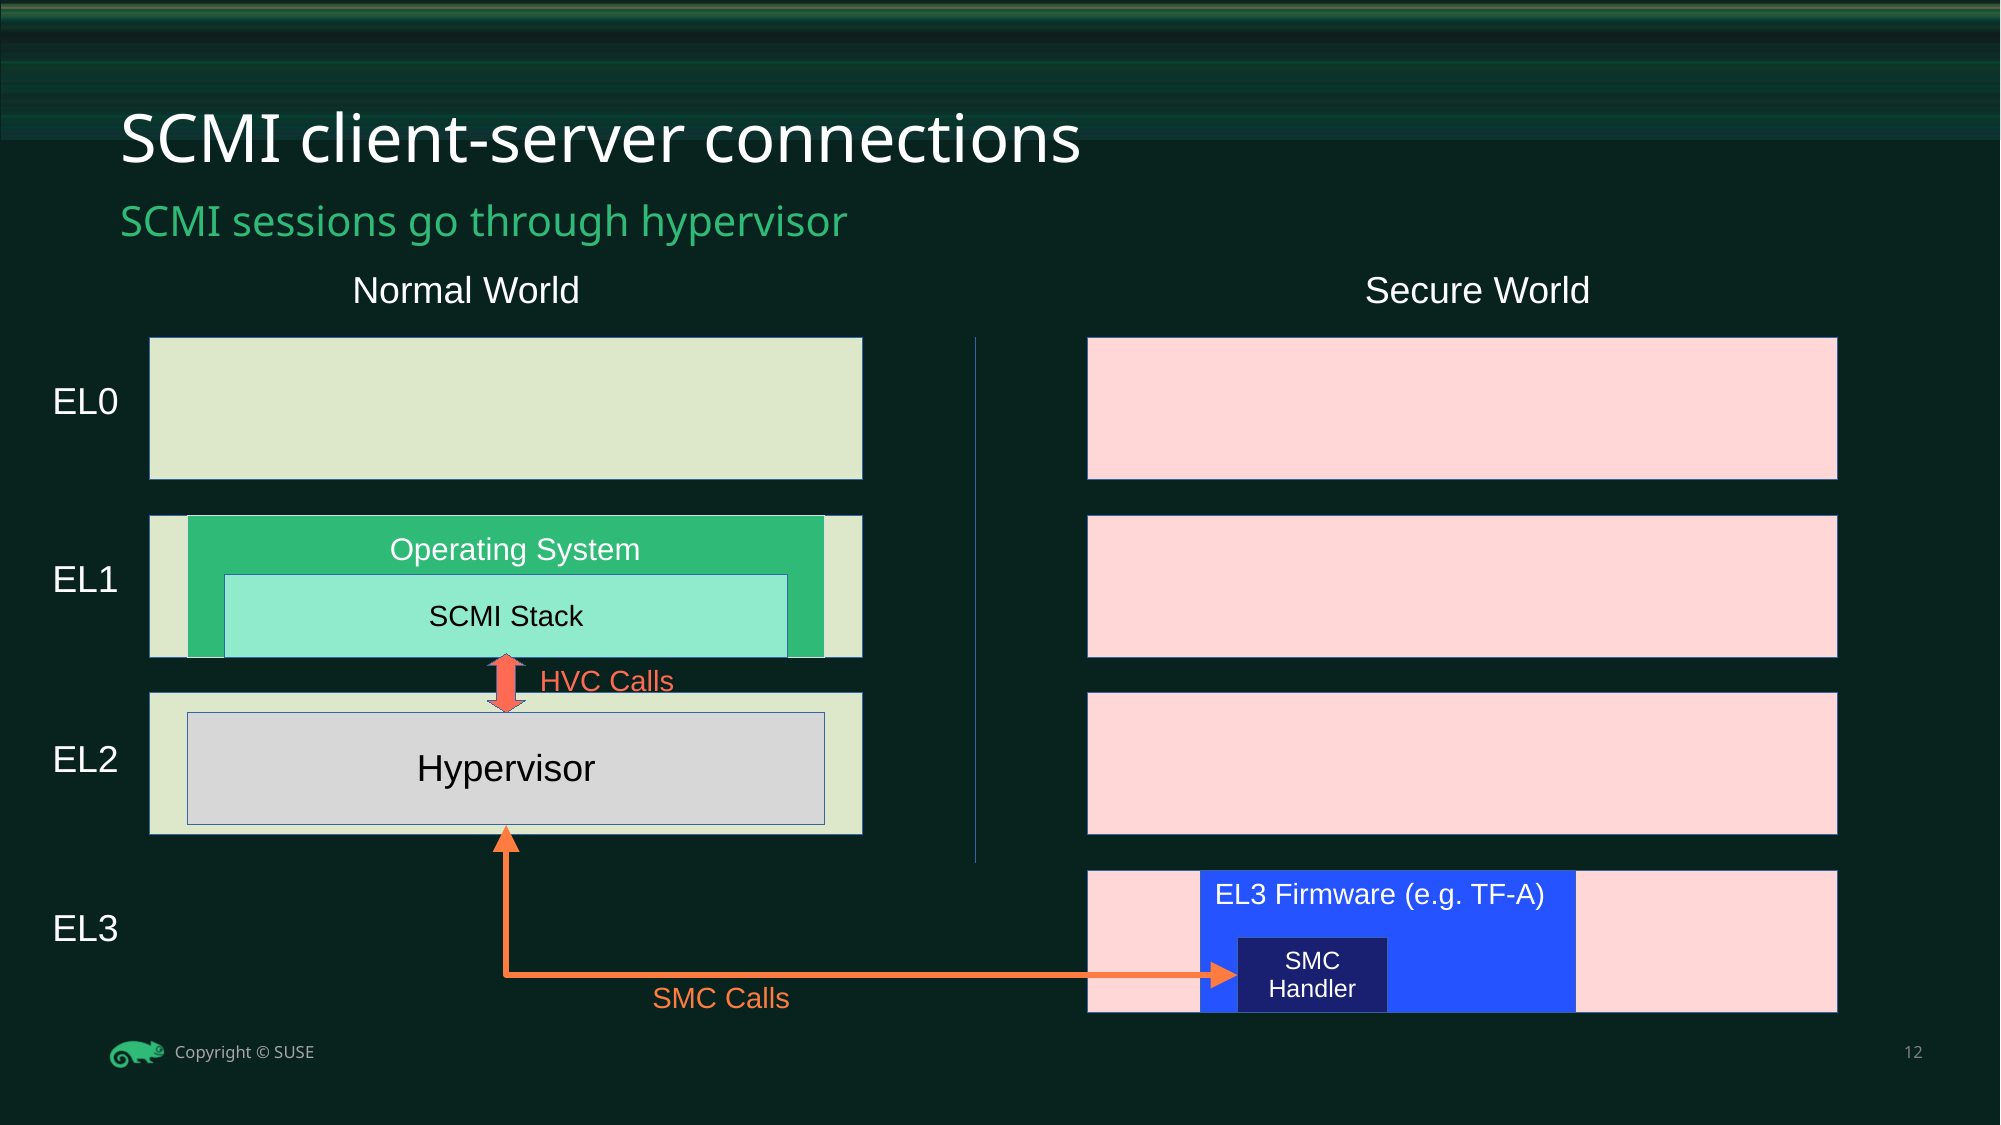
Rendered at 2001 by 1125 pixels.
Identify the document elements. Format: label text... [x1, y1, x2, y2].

text_box Normal World [337, 262, 713, 320]
text_box [1087, 337, 1838, 480]
picture [1, 0, 2001, 140]
text_box [149, 515, 863, 658]
text_box EL0 [37, 372, 151, 430]
text_box EL3 Firmware (e.g. TF-A) [1200, 870, 1576, 951]
text_box Operating System [375, 525, 676, 574]
text_box [1087, 692, 1838, 835]
picture [99, 1031, 175, 1074]
text_box Hypervisor [187, 712, 825, 825]
text_box HVC Calls [525, 657, 713, 705]
list SCMI sessions go through hypervisor [120, 189, 1880, 300]
text_box [1087, 515, 1838, 658]
text_box EL3 [37, 900, 151, 957]
text_box [1088, 976, 1237, 1013]
text_box Secure World [1350, 262, 1726, 320]
text_box SMC Calls [637, 975, 1088, 1056]
text_box EL2 [37, 730, 151, 788]
text_box [1087, 870, 1237, 974]
text_box [149, 653, 863, 835]
text_box SCMI Stack [224, 574, 788, 658]
text_box [1388, 870, 1838, 1013]
text_box EL1 [37, 550, 151, 608]
text_box [149, 337, 863, 480]
title SCMI client-server connections [120, 103, 1880, 179]
text_box SMC Handler [1237, 937, 1388, 1013]
